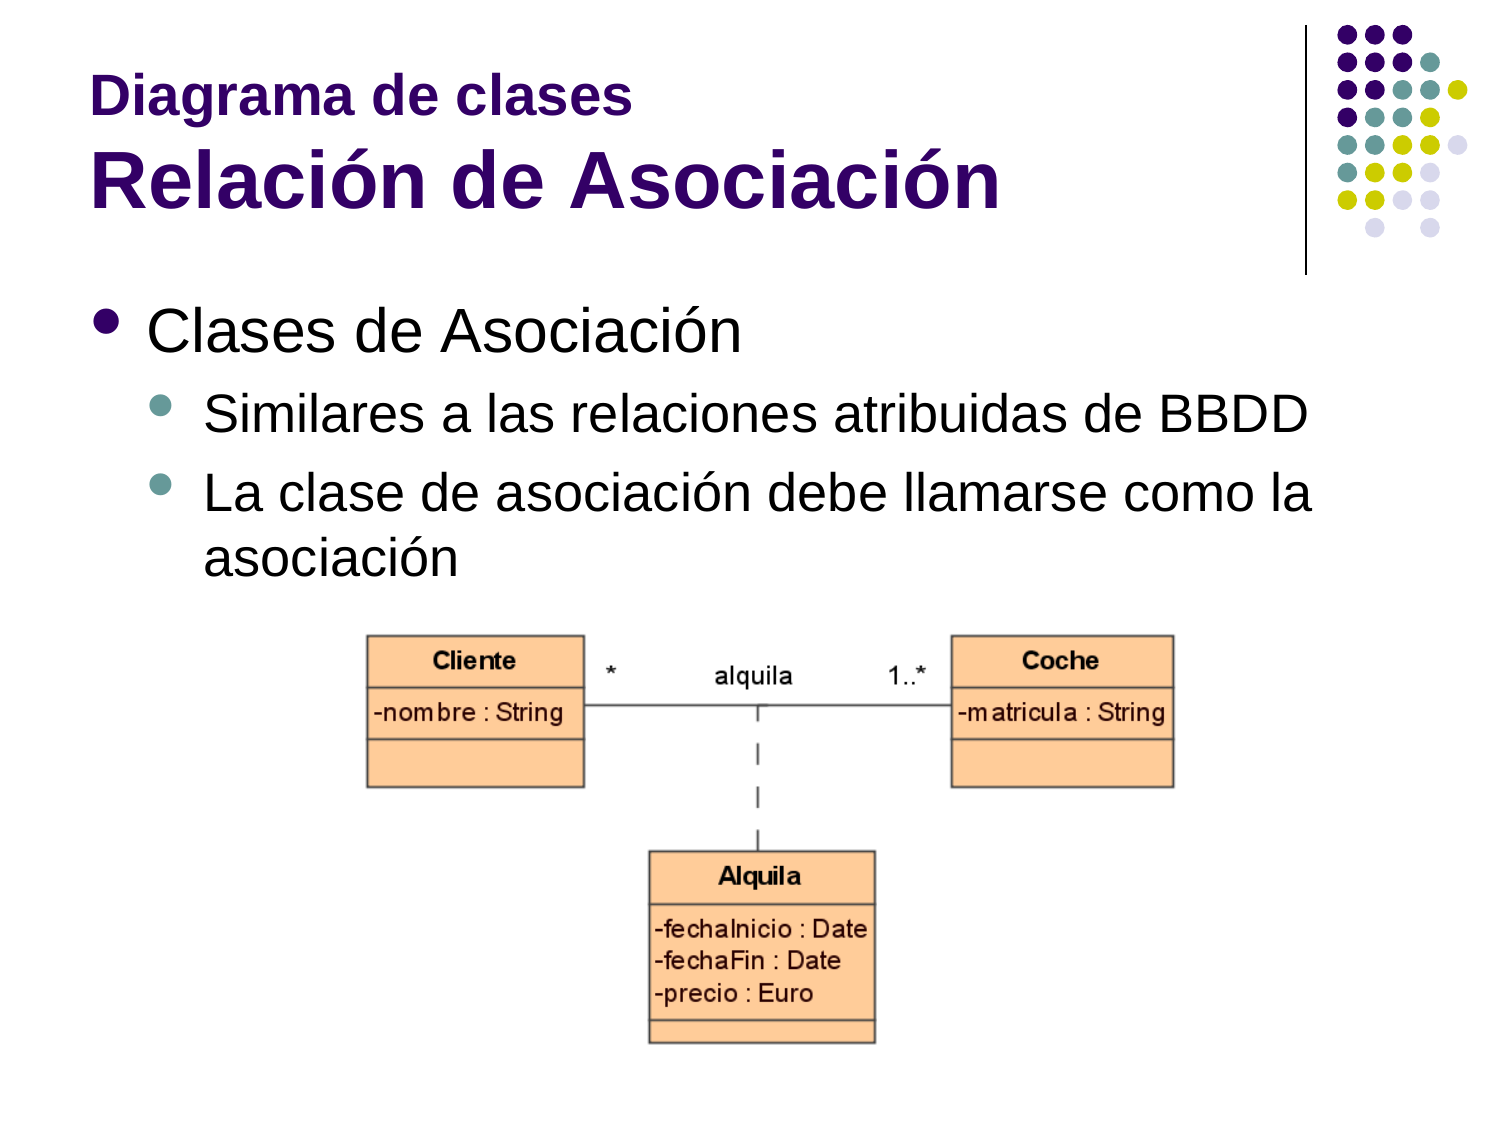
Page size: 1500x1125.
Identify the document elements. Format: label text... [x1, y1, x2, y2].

picture [348, 609, 1188, 1060]
list Clases de Asociación Similares a las relaciones atribuidas de BBDD La clase de asociación debe llamarse como la asociación [75, 282, 1426, 1006]
title Diagrama de clases Relación de Asociación [74, 20, 1313, 233]
